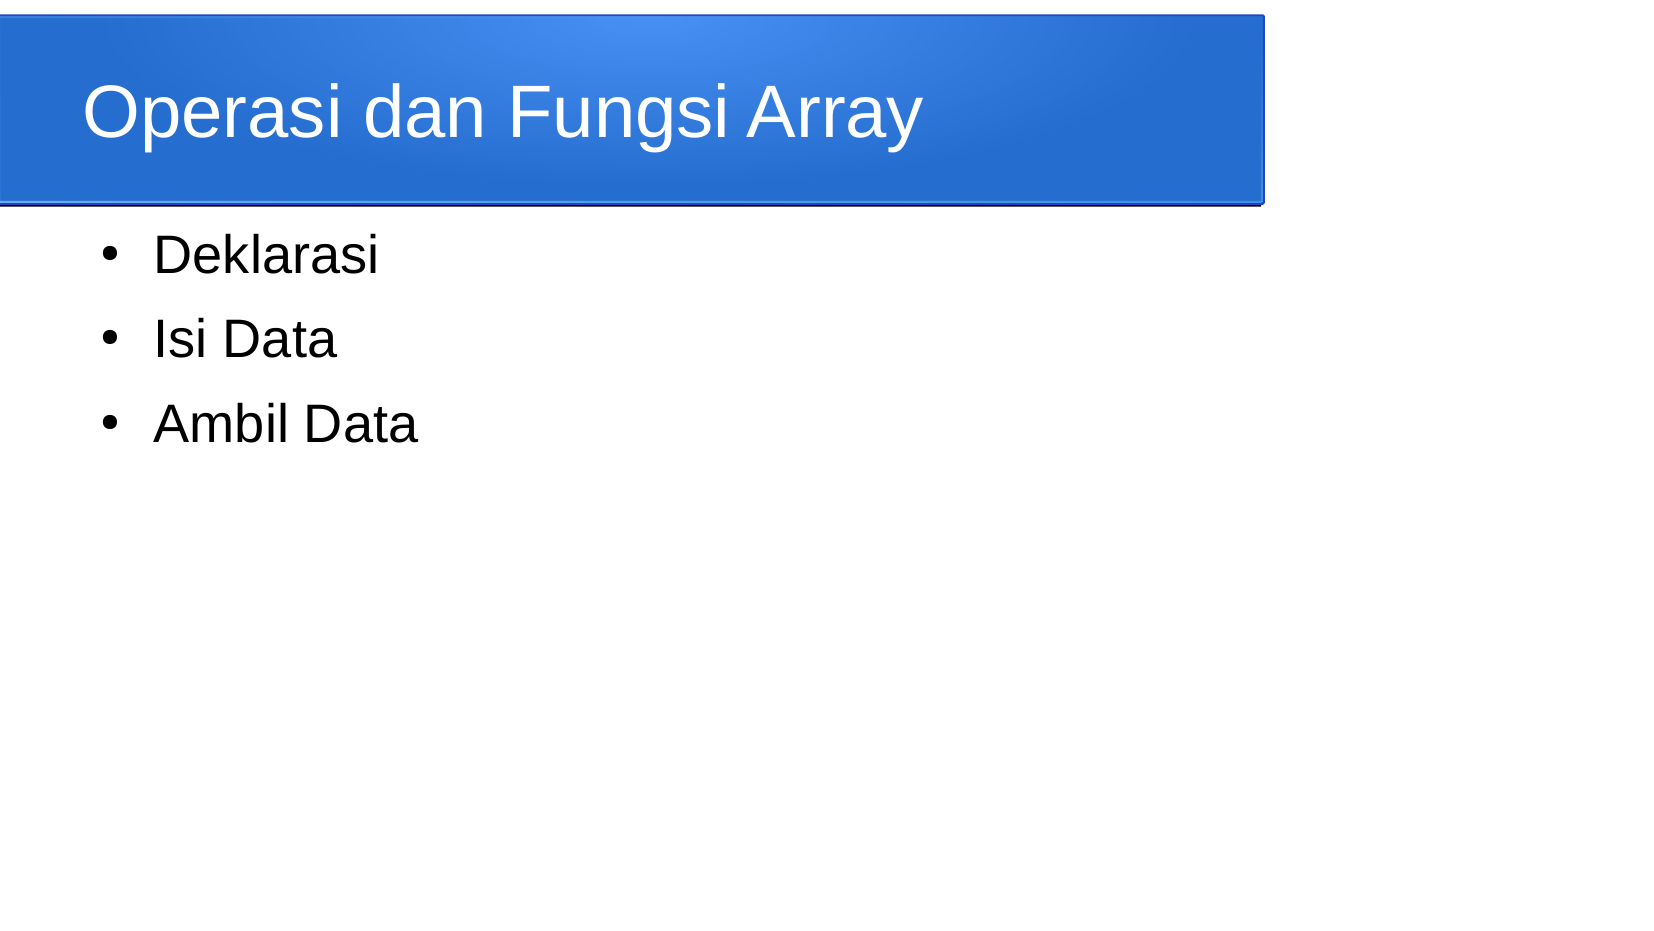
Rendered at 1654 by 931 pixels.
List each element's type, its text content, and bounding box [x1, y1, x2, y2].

list Deklarasi Isi Data Ambil Data [82, 224, 1531, 764]
title Operasi dan Fungsi Array [82, 35, 1235, 189]
